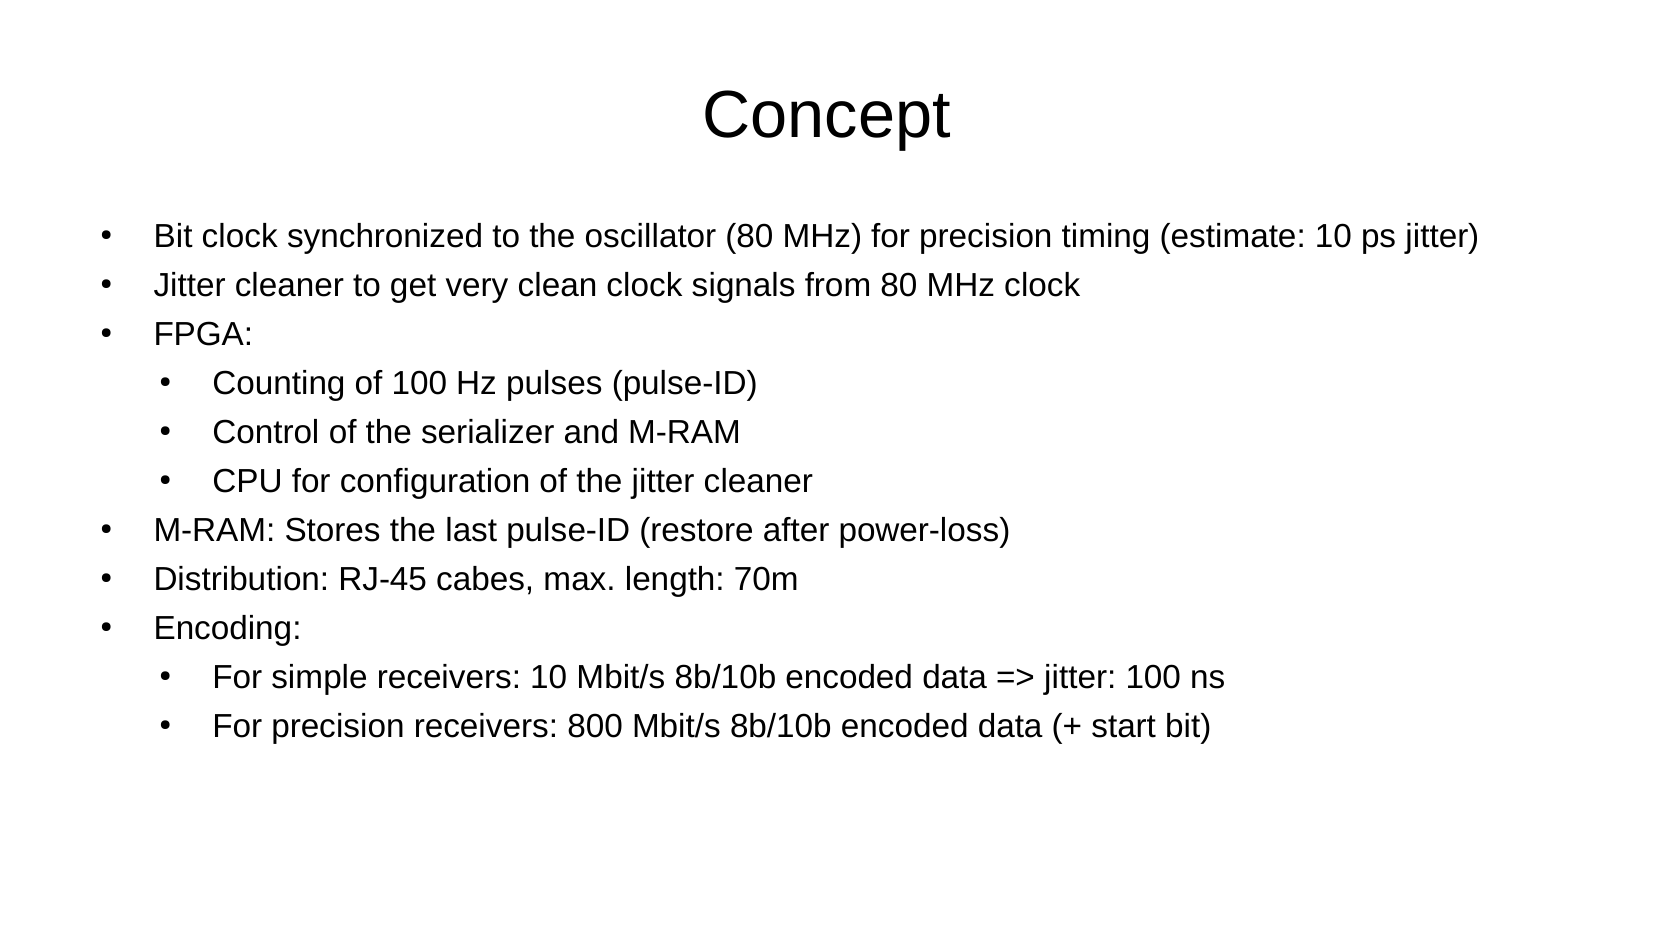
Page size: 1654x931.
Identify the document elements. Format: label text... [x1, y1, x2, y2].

title Concept [82, 37, 1571, 193]
list Bit clock synchronized to the oscillator (80 MHz) for precision timing (estimate: 10 ps jitter) Jitter cleaner to get very clean clock signals from 80 MHz clock FPGA: Counting of 100 Hz pulses (pulse-ID) Control of the serializer and M-RAM CPU for configuration of the jitter cleaner M-RAM: Stores the last pulse-ID (restore after power-loss) Distribution: RJ-45 cabes, max. length: 70m Encoding: For simple receivers: 10 Mbit/s 8b/10b encoded data => jitter: 100 ns For precision receivers: 800 Mbit/s 8b/10b encoded data (+ start bit) [82, 217, 1571, 758]
